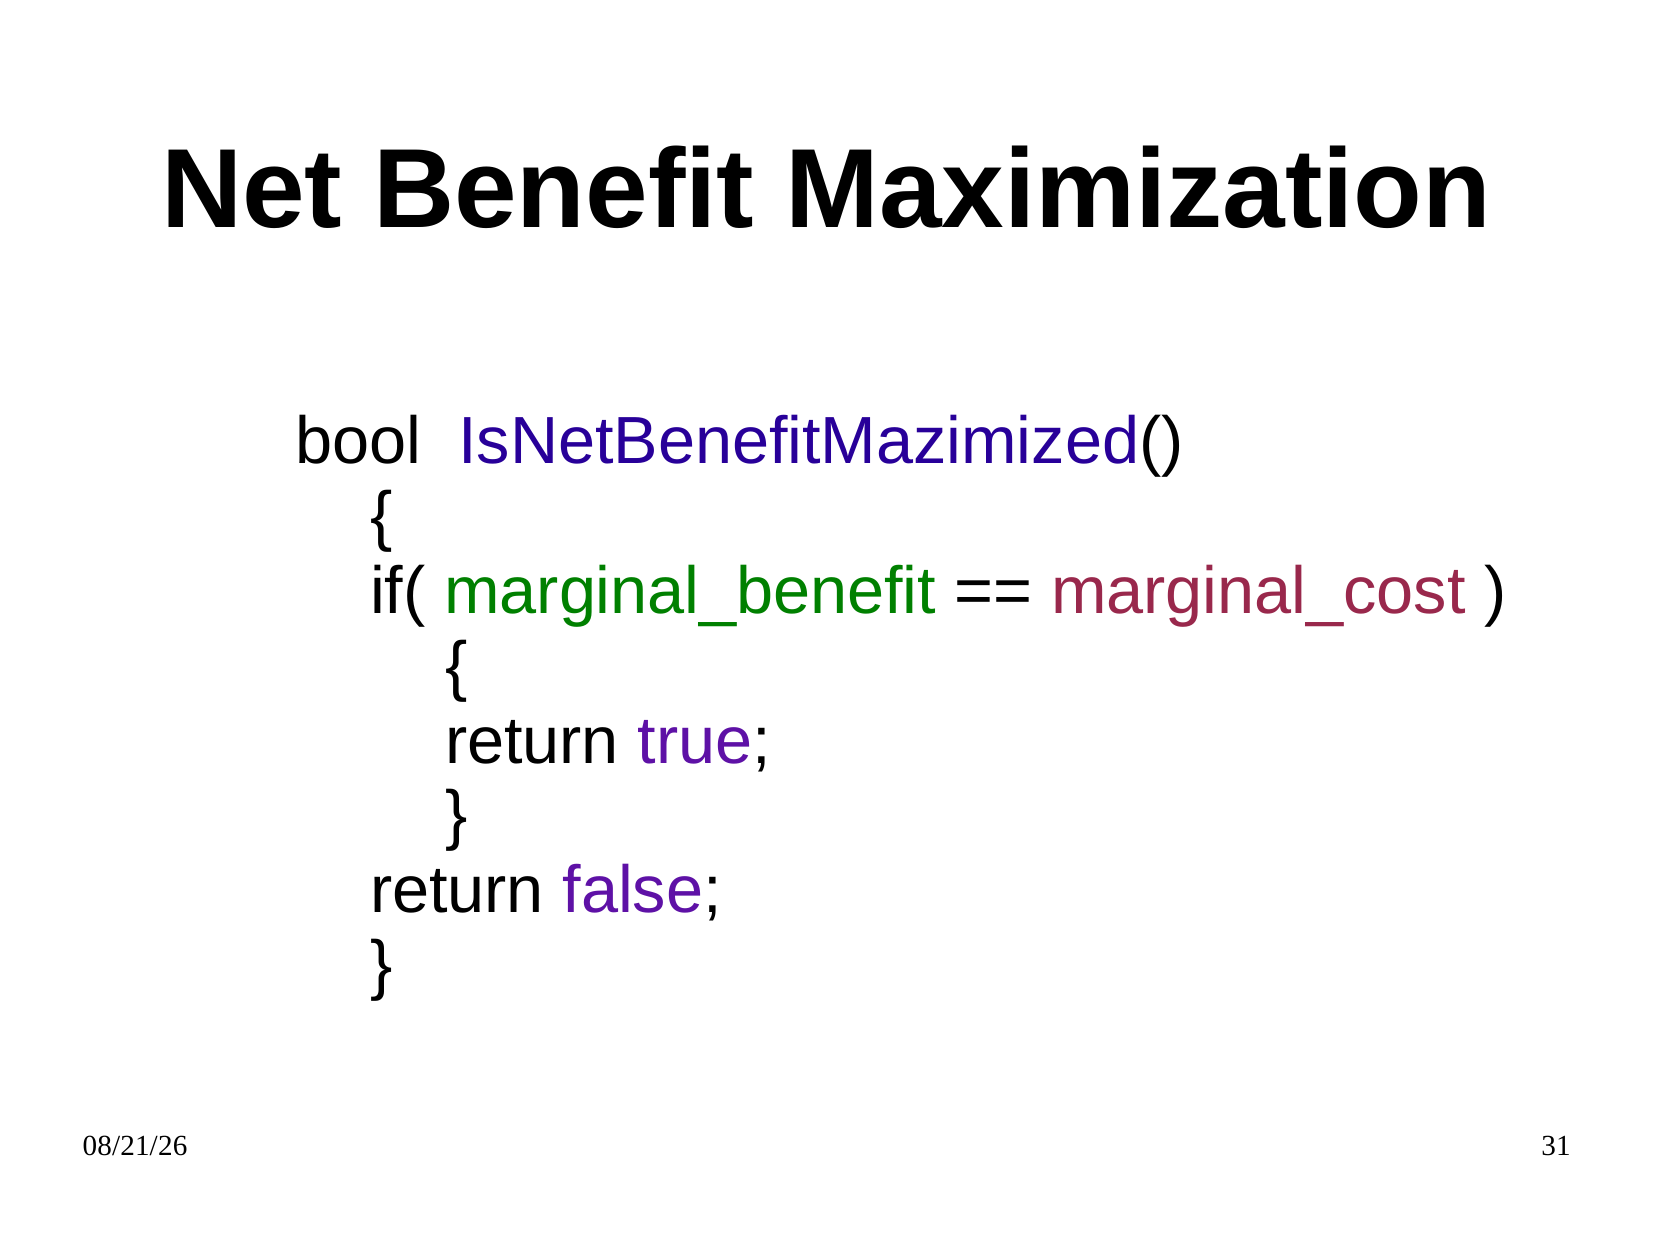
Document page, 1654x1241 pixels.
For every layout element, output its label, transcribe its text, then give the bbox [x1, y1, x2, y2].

title Net Benefit Maximization [82, 84, 1571, 292]
subtitle bool IsNetBenefitMazimized() { if( marginal_benefit == marginal_cost ) { return true; } return false; } [295, 403, 1534, 1077]
